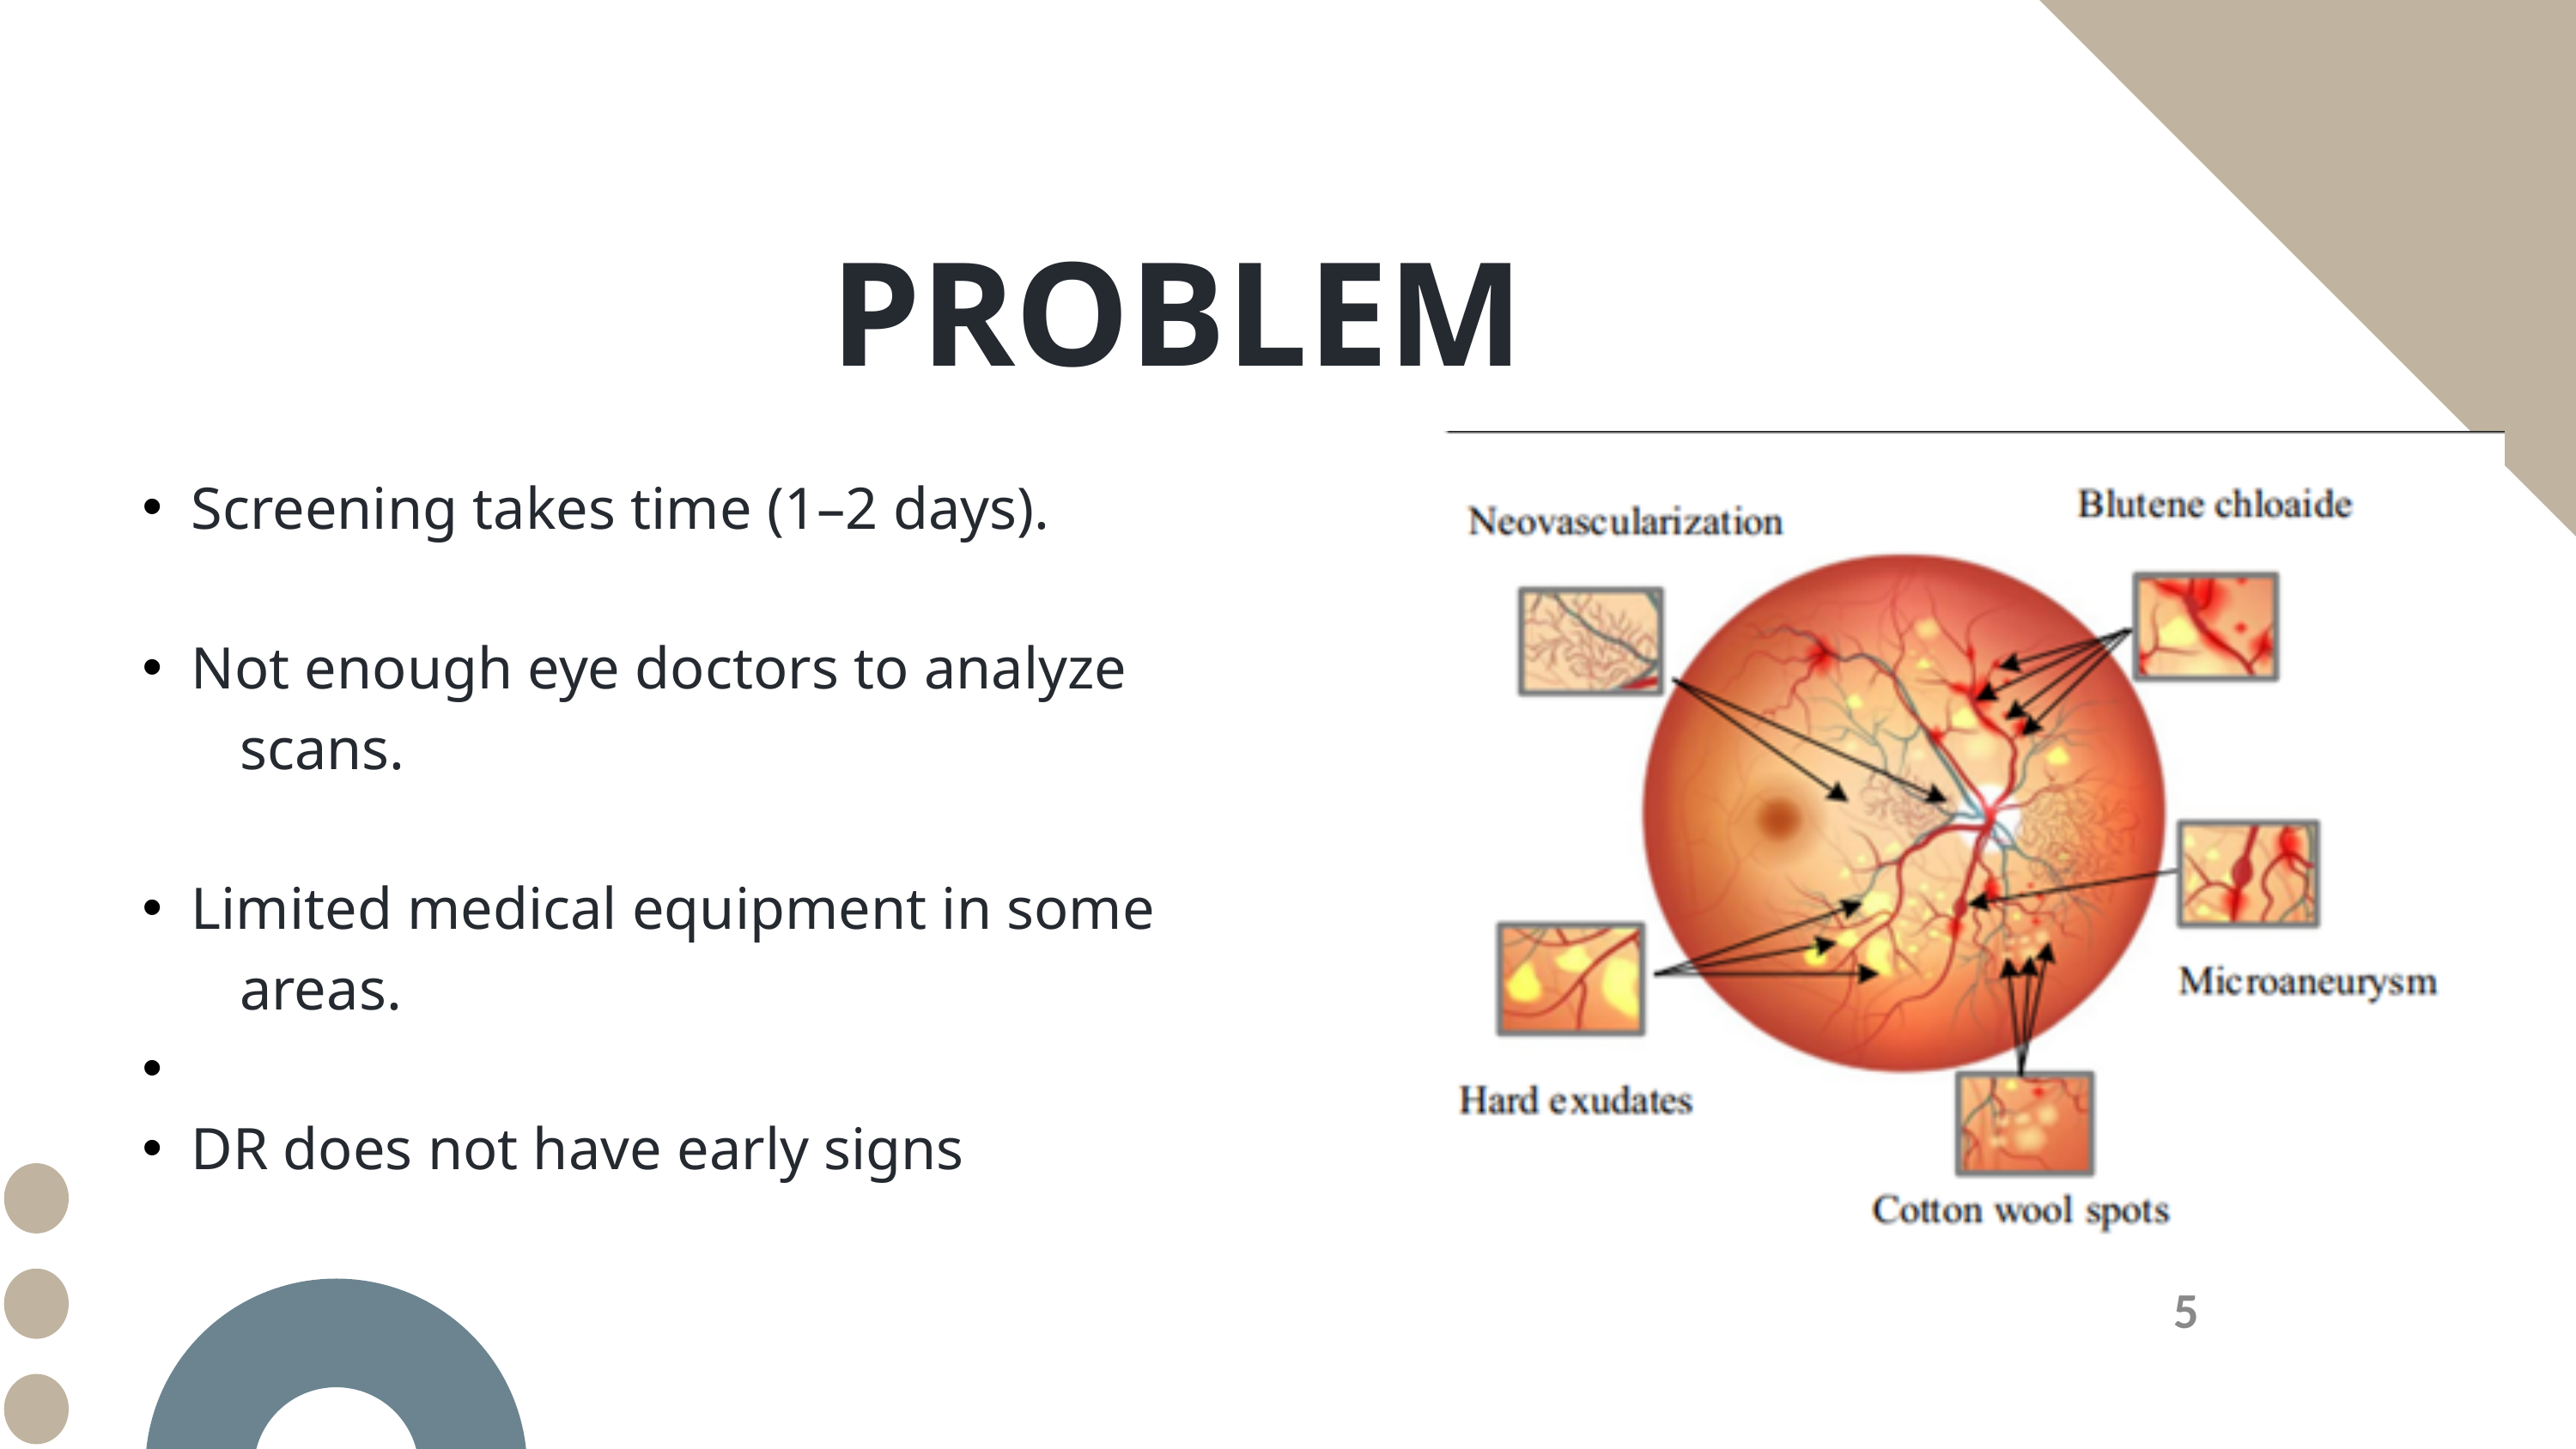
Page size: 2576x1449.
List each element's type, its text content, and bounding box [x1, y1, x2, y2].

text_box [2021, 0, 2576, 562]
text_box [144, 1278, 528, 1449]
text_box PROBLEM [441, 280, 1913, 410]
text_box Screening takes time (1–2 days). Not enough eye doctors to analyze scans. Limited medical equipment in some areas. DR does not have early signs [45, 460, 1242, 1103]
slide_number 5 [2160, 1271, 2461, 1324]
picture [1372, 431, 2505, 1278]
text_box [0, 1158, 73, 1449]
